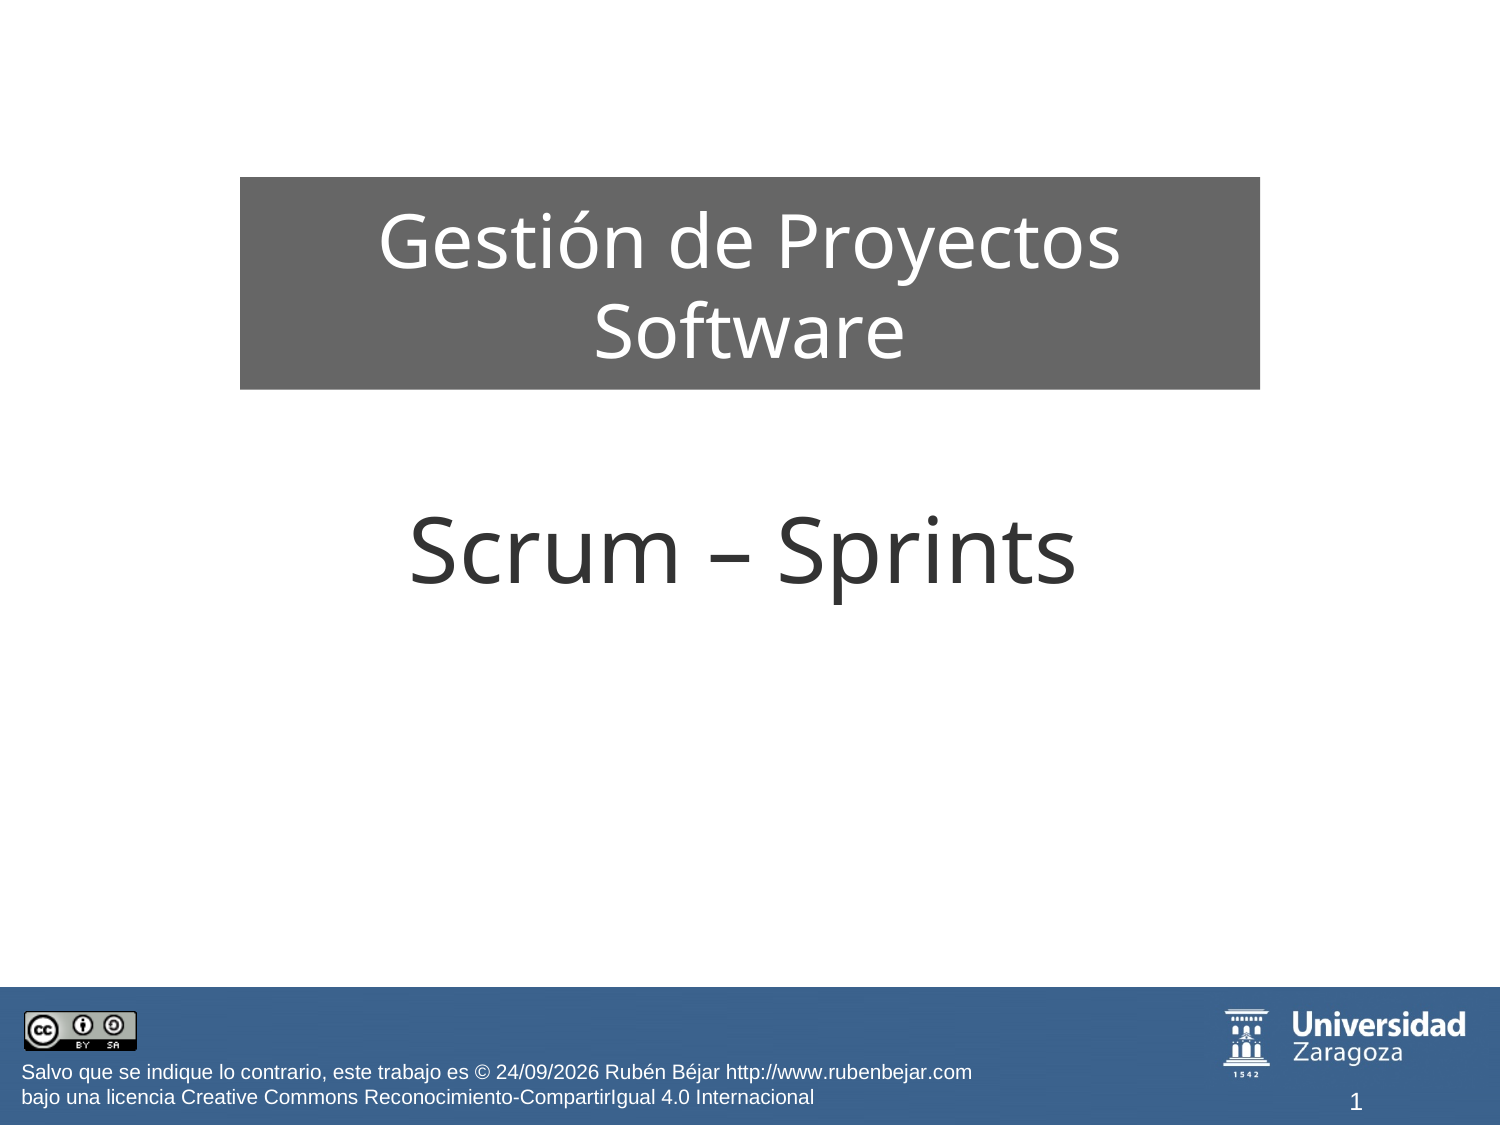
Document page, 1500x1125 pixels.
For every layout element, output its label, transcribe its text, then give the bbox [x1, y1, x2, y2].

text_box Scrum – Sprints [106, 484, 1382, 611]
picture [0, 987, 1500, 1125]
text_box Gestión de Proyectos Software [240, 177, 1261, 390]
